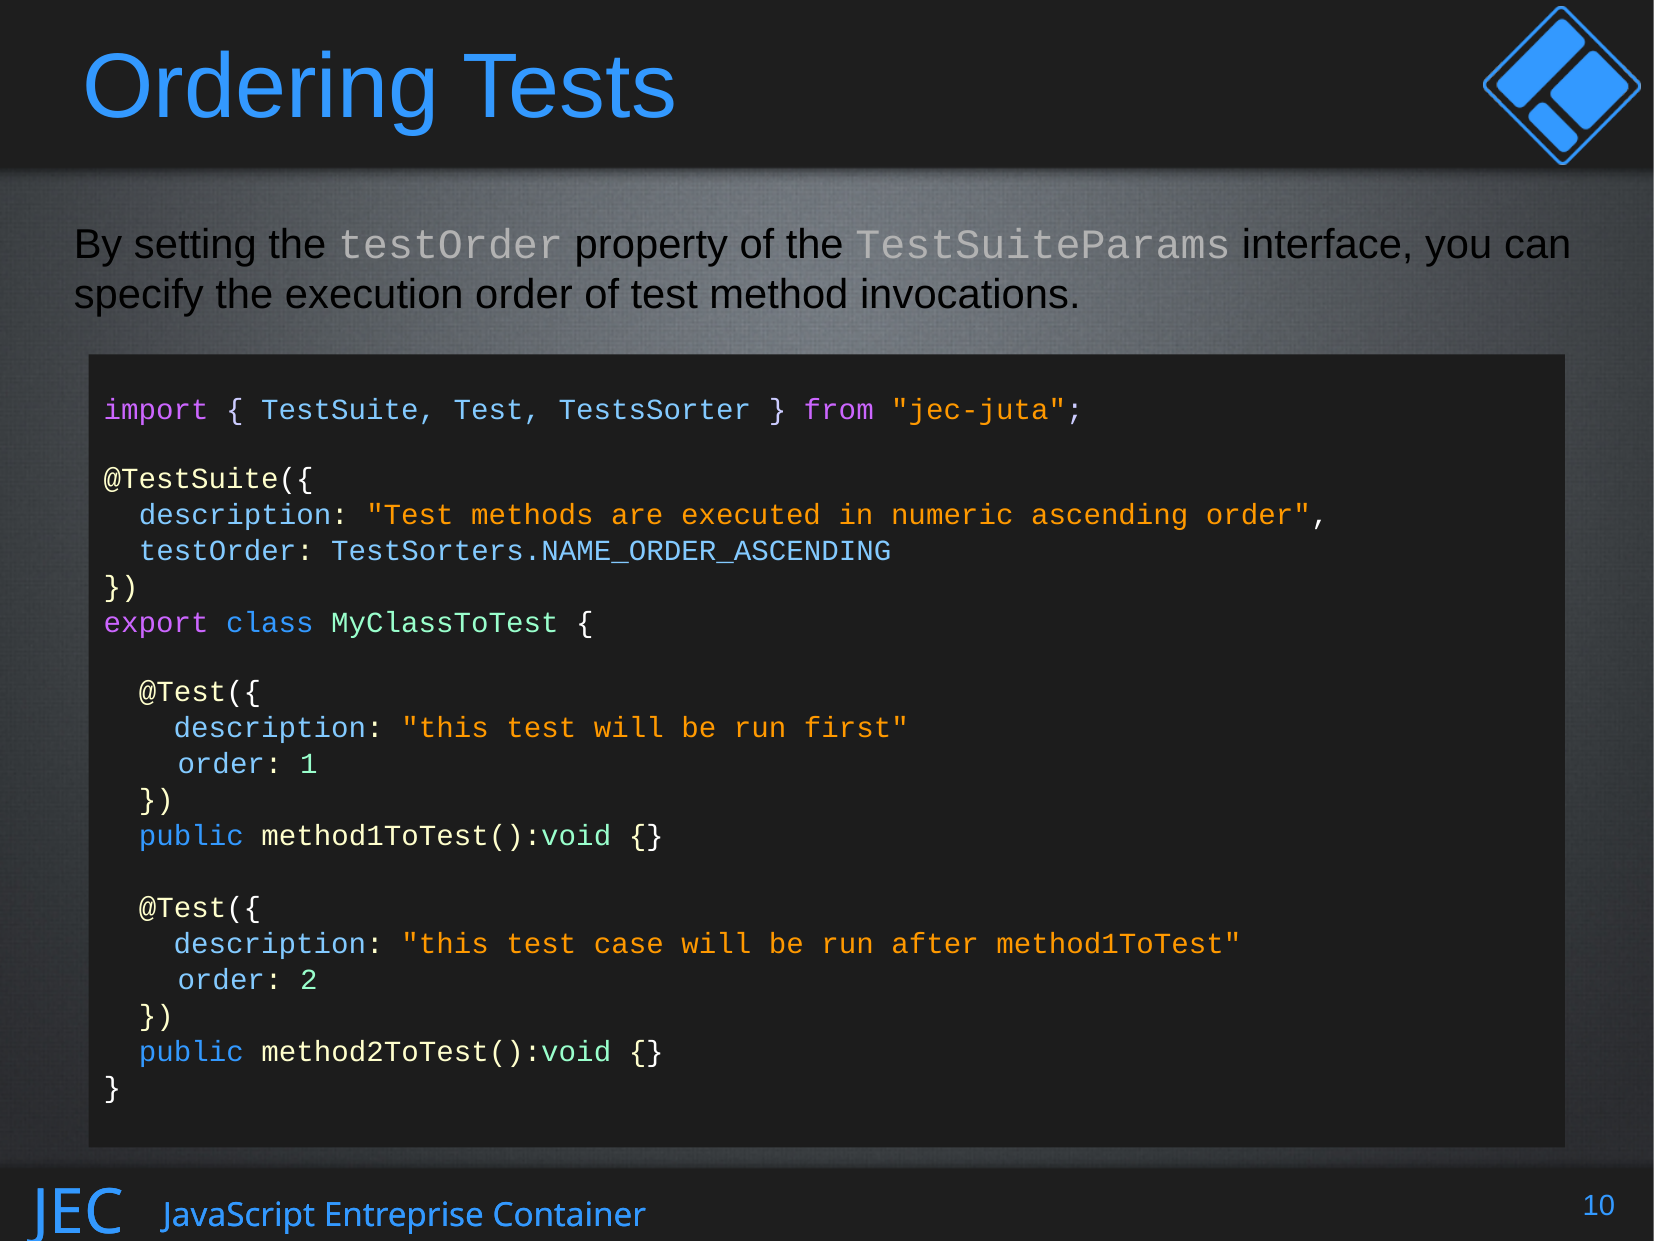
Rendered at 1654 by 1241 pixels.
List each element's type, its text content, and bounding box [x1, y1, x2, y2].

text_box import { TestSuite, Test, TestsSorter } from "jec-juta"; @TestSuite({ description: "Test methods are executed in numeric ascending order", testOrder: TestSorters.NAME_ORDER_ASCENDING }) export class MyClassToTest { @Test({ description: "this test will be run first" order: 1 }) public method1ToTest():void {} @Test({ description: "this test case will be run after method1ToTest" order: 2 }) public method2ToTest():void {} } [88, 354, 1565, 1109]
text_box JEC [17, 1159, 149, 1241]
text_box JavaScript Entreprise Container [148, 1183, 651, 1241]
text_box 10 [744, 1181, 1630, 1229]
picture [0, 0, 1654, 1241]
text_box By setting the testOrder property of the TestSuiteParams interface, you can specify the execution order of test method invocations. [59, 213, 1595, 324]
title Ordering Tests [82, 23, 1441, 147]
